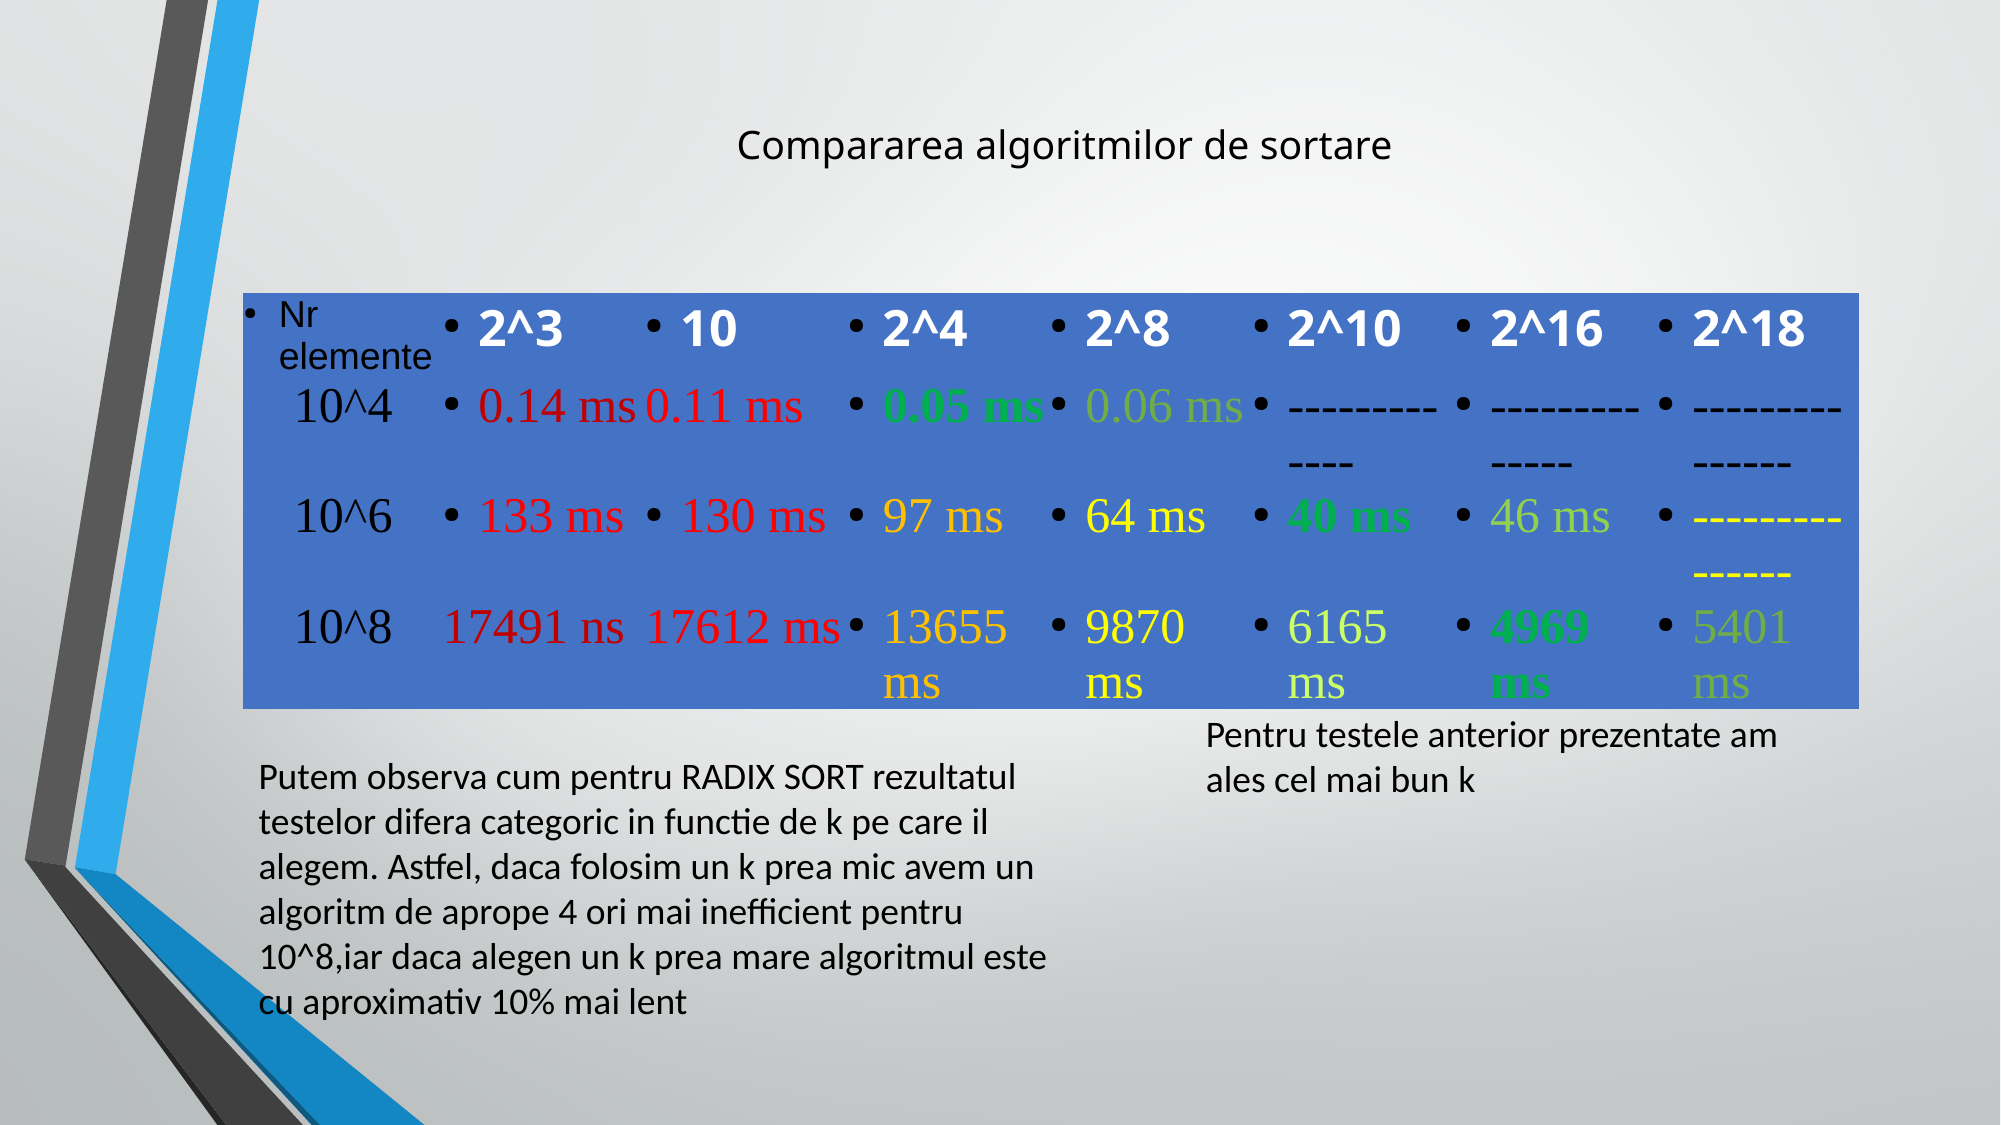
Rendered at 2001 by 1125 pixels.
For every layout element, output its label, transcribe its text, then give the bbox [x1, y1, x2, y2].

table_cell 13655 ms [848, 599, 1050, 709]
table_cell 40 ms [1252, 488, 1455, 599]
table_cell 0.14 ms [443, 377, 645, 488]
table_header 10 [645, 293, 848, 377]
table_cell 10^8 [243, 599, 443, 709]
table_cell 17491 ns [443, 599, 645, 709]
table_header 2^4 [848, 293, 1050, 377]
table_header 2^18 [1657, 293, 1859, 377]
table_header 2^16 [1455, 293, 1657, 377]
title Compararea algoritmilor de sortare [243, 112, 1887, 175]
table_header Nr elemente [243, 293, 443, 377]
table_cell 0.11 ms [645, 377, 848, 488]
text_box Putem observa cum pentru RADIX SORT rezultatul testelor difera categoric in functie de k pe care il alegem. Astfel, daca folosim un k prea mic avem un algoritm de aprope 4 ori mai inefficient pentru 10^8,iar daca alegen un k prea mare algoritmul este cu aproximativ 10% mai lent [243, 744, 1101, 1033]
table_cell 64 ms [1050, 488, 1252, 599]
table_cell 4969 ms [1455, 599, 1657, 702]
table_cell --------------- [1657, 377, 1859, 488]
table_cell --------------- [1657, 488, 1859, 599]
table_cell 0.06 ms [1050, 377, 1252, 488]
table_header 2^3 [443, 293, 645, 377]
table_cell 17612 ms [645, 599, 848, 709]
table_cell 46 ms [1455, 488, 1657, 599]
table_cell 6165 ms [1252, 599, 1455, 702]
table_cell -------------- [1455, 377, 1657, 488]
table_cell 10^4 [243, 377, 443, 488]
table_header 2^8 [1050, 293, 1252, 377]
table_header 2^10 [1252, 293, 1455, 377]
table_cell 9870 ms [1050, 599, 1252, 709]
table_cell 5401 ms [1657, 599, 1859, 702]
table_cell ------------- [1252, 377, 1455, 488]
text_box Pentru testele anterior prezentate am ales cel mai bun k [1190, 702, 1860, 809]
table_cell 97 ms [848, 488, 1050, 599]
table_cell 10^6 [243, 488, 443, 599]
table_cell 0.05 ms [848, 377, 1050, 488]
table_cell 133 ms [443, 488, 645, 599]
table_cell 130 ms [645, 488, 848, 599]
